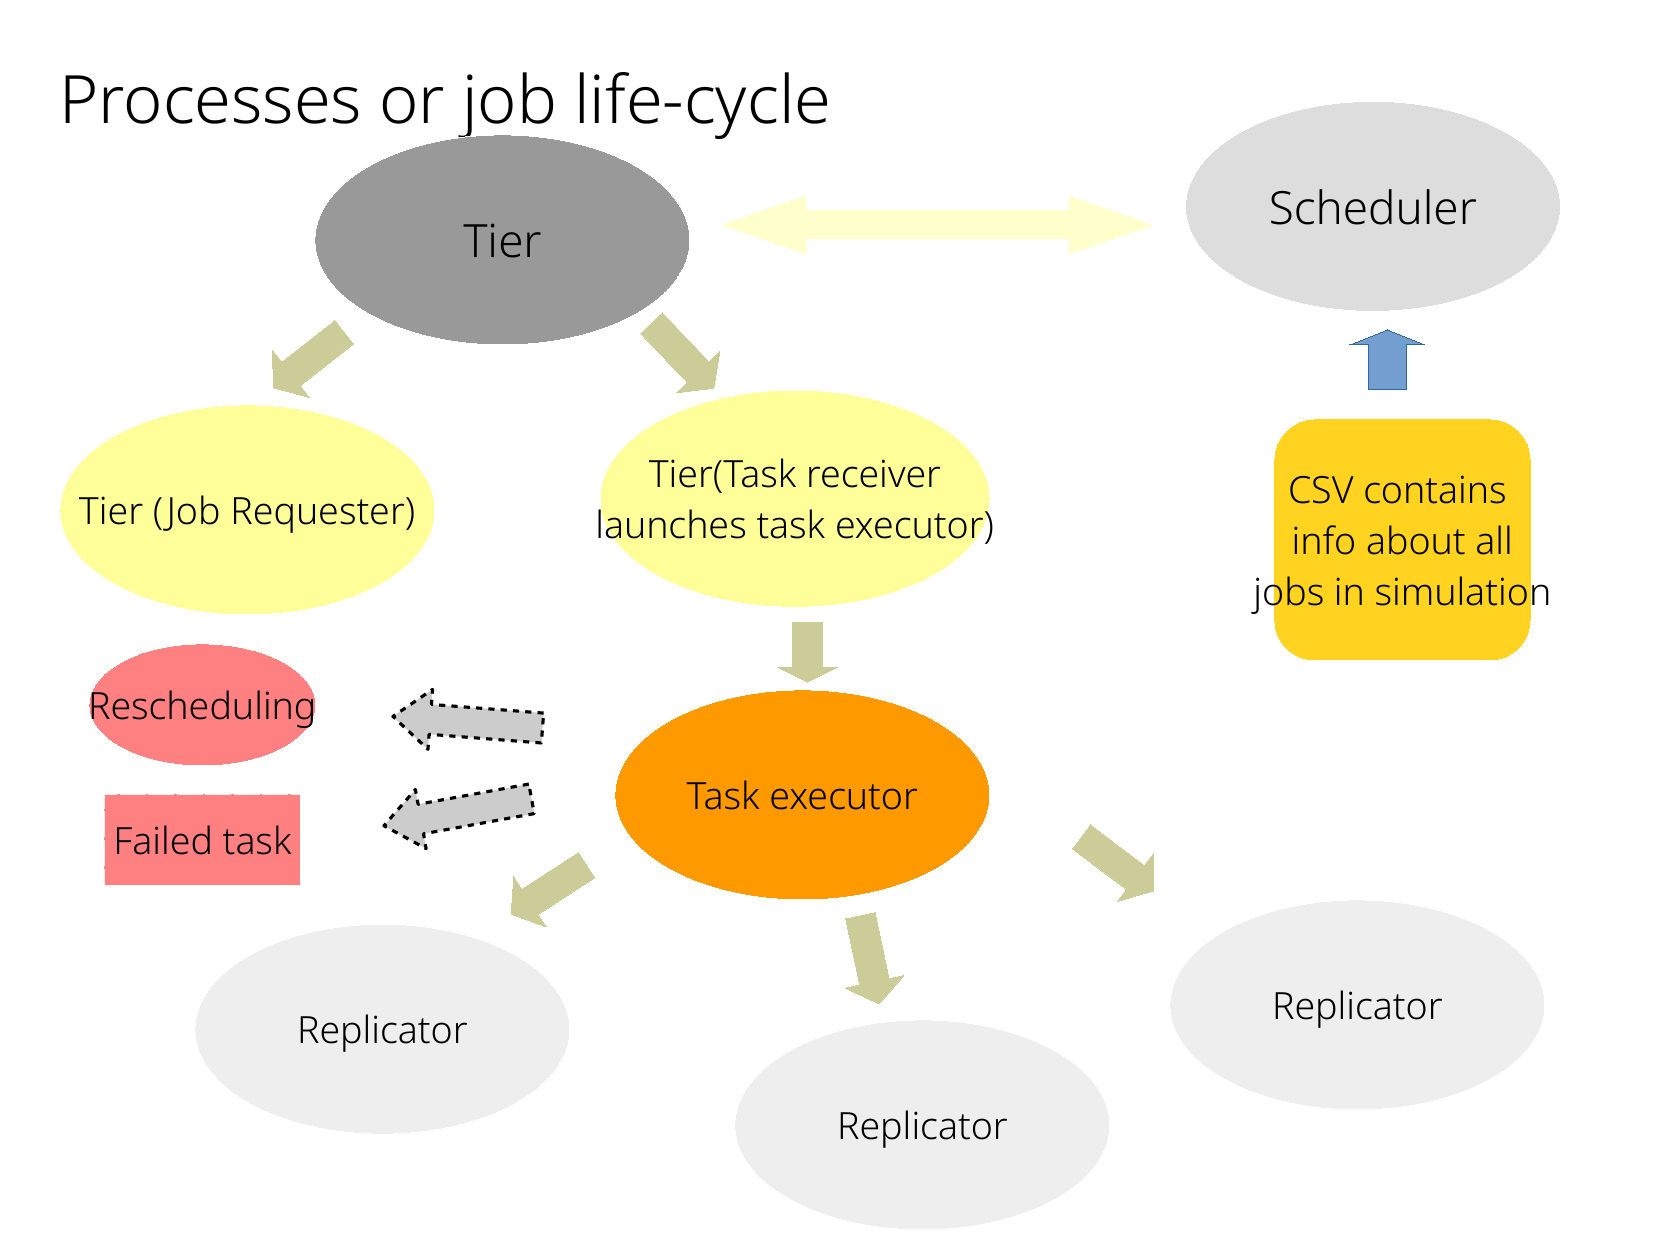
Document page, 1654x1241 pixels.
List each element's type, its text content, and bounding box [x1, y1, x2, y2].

text_box [777, 622, 838, 683]
text_box [383, 784, 535, 849]
text_box [392, 689, 544, 750]
text_box [845, 912, 904, 1004]
text_box [1072, 824, 1154, 902]
text_box Task executor [614, 689, 990, 900]
text_box Scheduler [1185, 101, 1561, 312]
text_box Replicator [1169, 899, 1545, 1110]
text_box [719, 194, 1155, 255]
text_box Tier [314, 134, 690, 345]
text_box [1349, 329, 1425, 390]
text_box Failed task [104, 794, 300, 885]
text_box [272, 320, 354, 398]
text_box [511, 852, 595, 927]
text_box Replicator [734, 1019, 1110, 1230]
text_box Tier (Job Requester) [59, 404, 435, 615]
text_box Processes or job life-cycle [44, 44, 1575, 143]
text_box Replicator [194, 924, 570, 1135]
text_box CSV contains info about all jobs in simulation [1274, 419, 1531, 660]
text_box Tier(Task receiver launches task executor) [600, 390, 991, 608]
text_box [640, 312, 720, 393]
text_box Rescheduling [92, 644, 315, 765]
